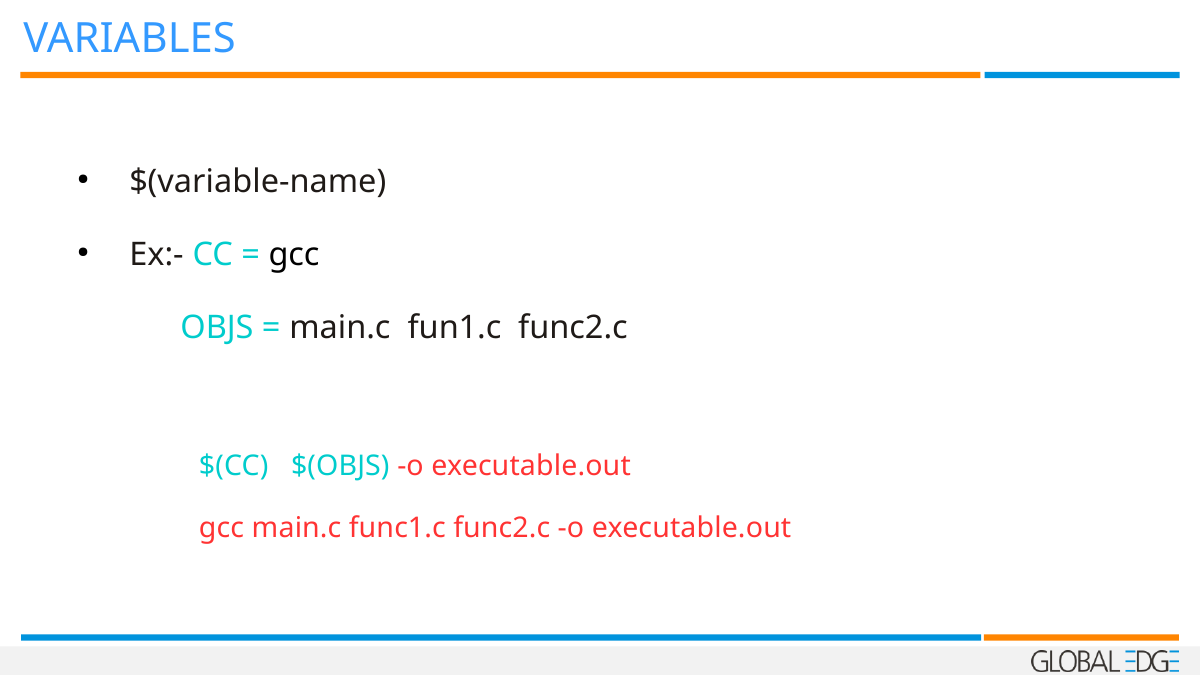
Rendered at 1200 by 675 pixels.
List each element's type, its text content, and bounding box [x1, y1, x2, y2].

title VARIABLES [12, 9, 1088, 63]
picture [1031, 650, 1179, 672]
list $(variable-name) Ex:- CC = gcc OBJS = main.c fun1.c func2.c $(CC) $(OBJS) -o executable.out gcc main.c func1.c func2.c -o executable.out [60, 157, 1140, 550]
